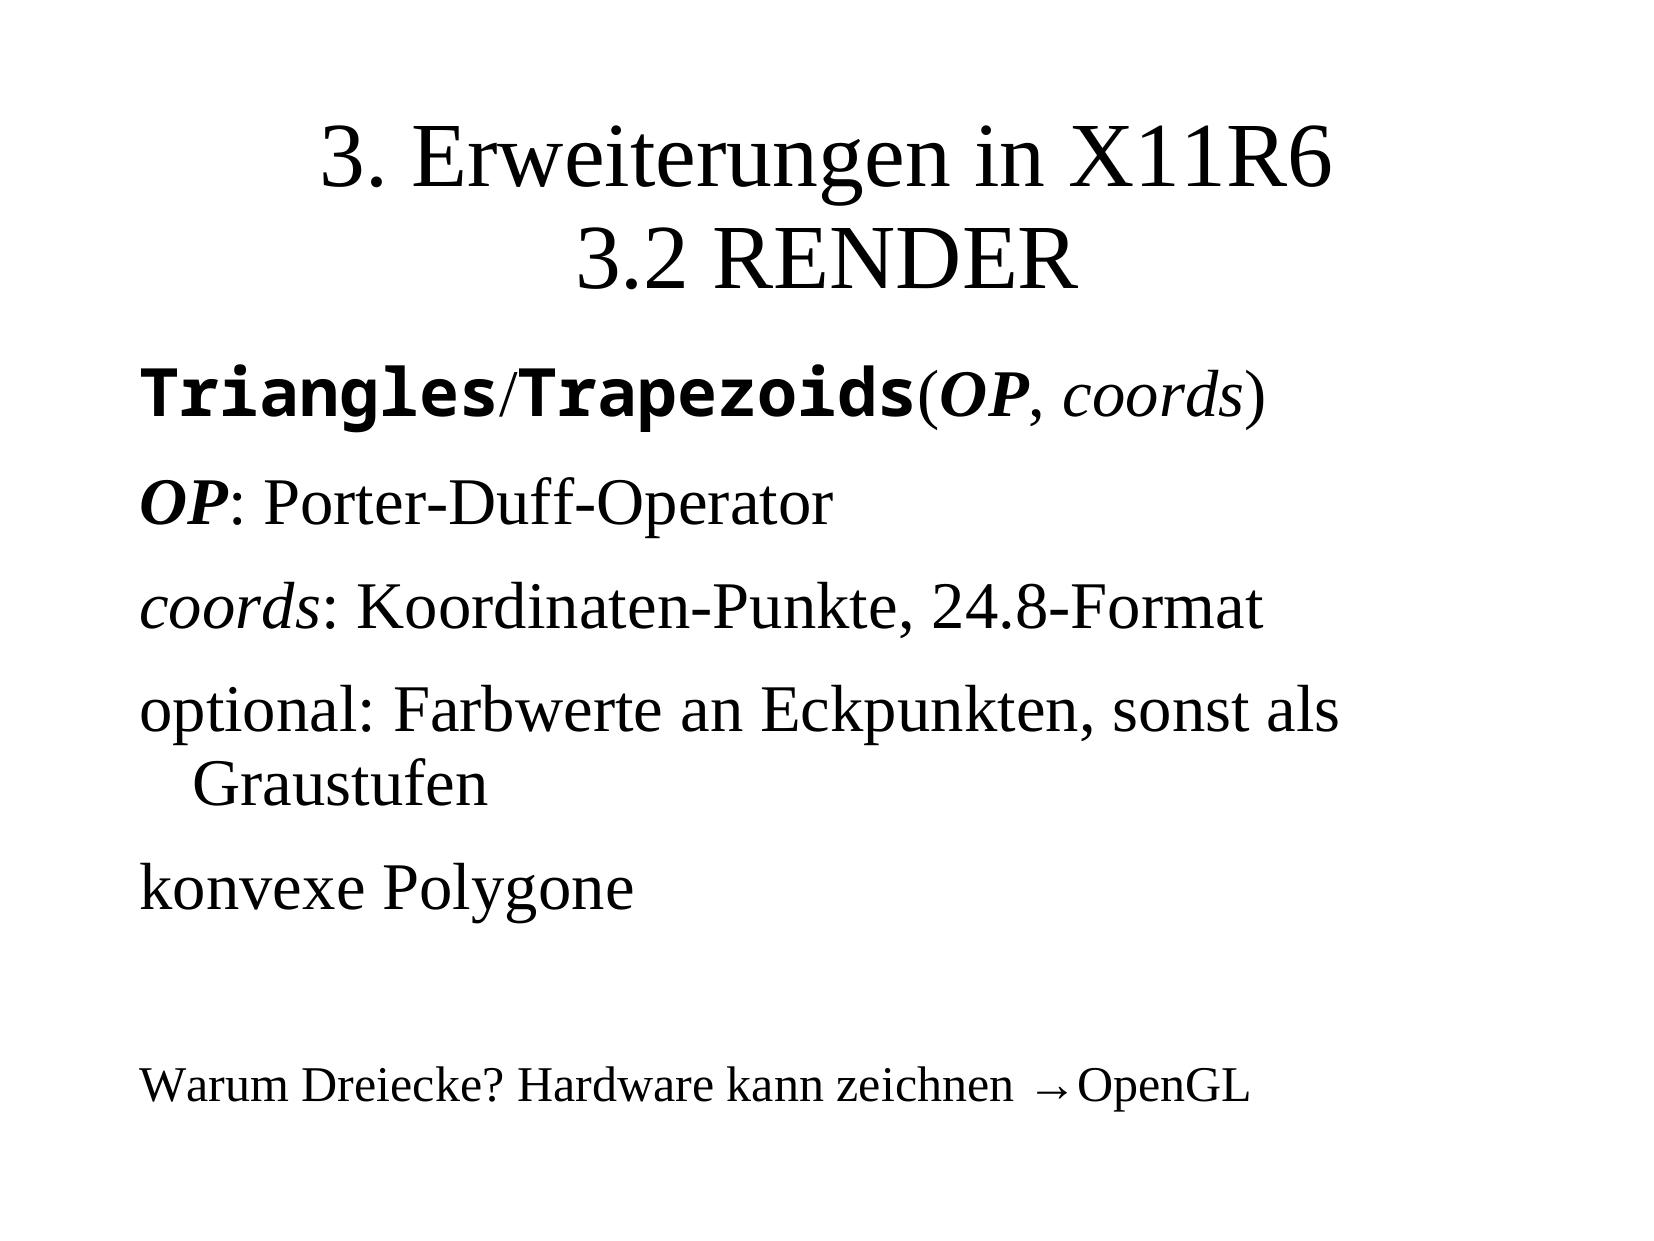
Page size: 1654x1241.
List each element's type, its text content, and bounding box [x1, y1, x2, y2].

title 3. Erweiterungen in X11R6 3.2 RENDER [121, 102, 1534, 311]
list Triangles/Trapezoids(OP, coords) OP: Porter-Duff-Operator coords: Koordinaten-Punkte, 24.8-Format optional: Farbwerte an Eckpunkten, sonst als Graustufen konvexe Polygone Warum Dreiecke? Hardware kann zeichnen →OpenGL [121, 344, 1534, 1127]
